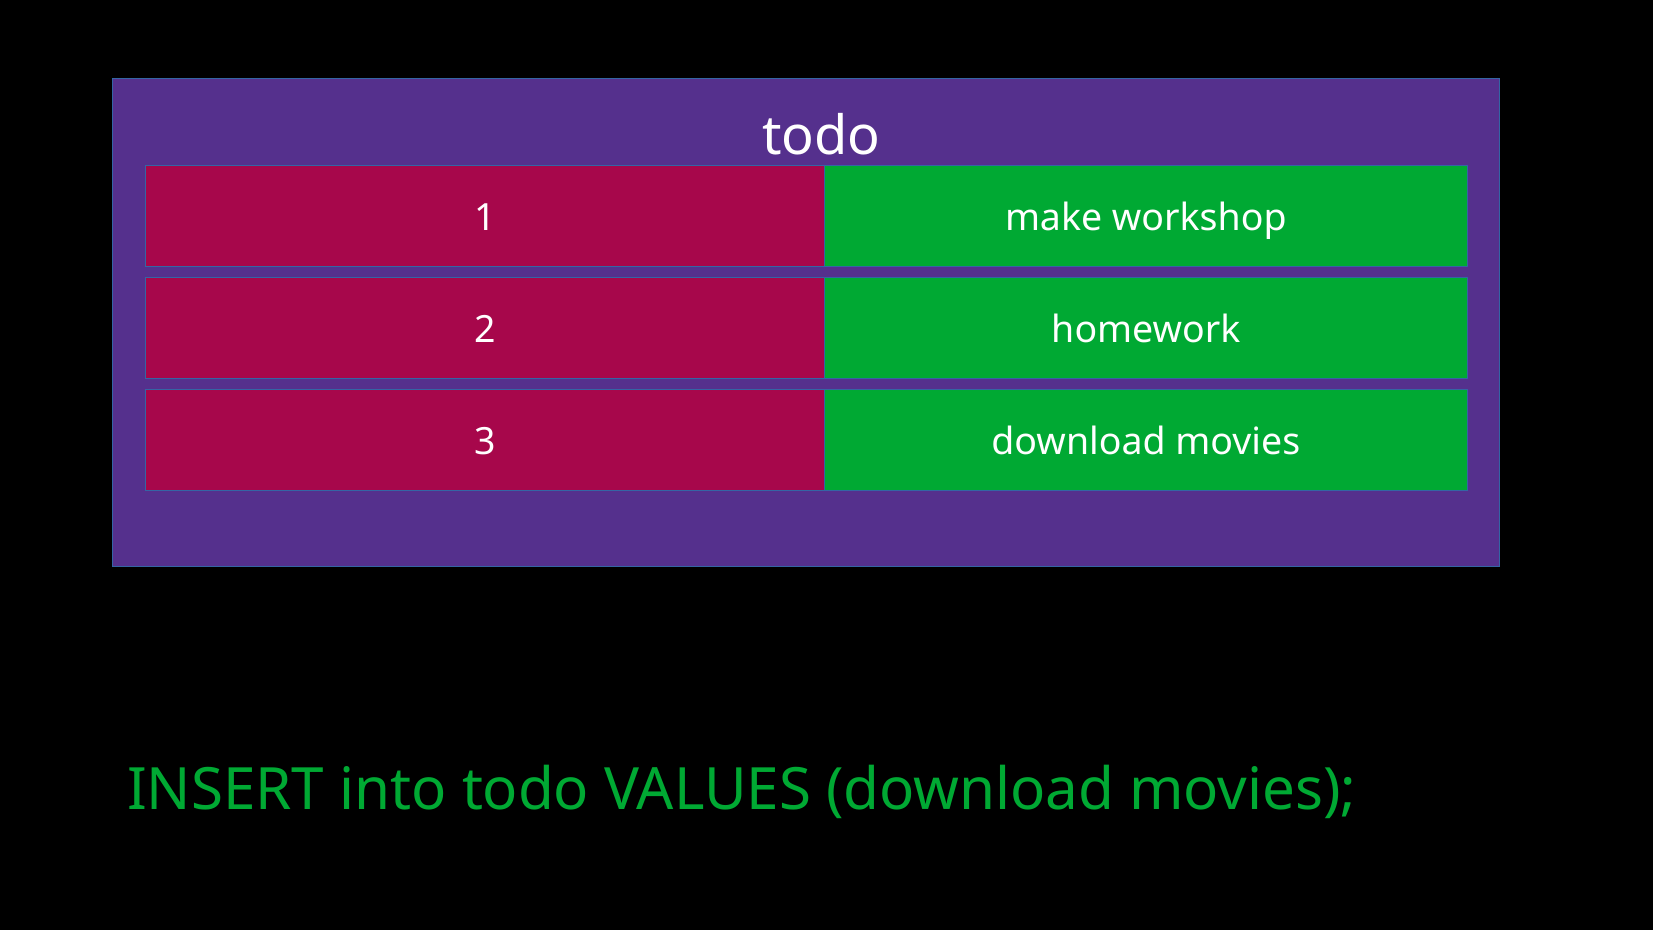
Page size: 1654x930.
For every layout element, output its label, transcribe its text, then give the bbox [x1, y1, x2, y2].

text_box todo [747, 88, 934, 165]
text_box INSERT into todo VALUES (download movies); [112, 740, 1538, 928]
text_box homework [824, 277, 1468, 379]
text_box download movies [824, 389, 1468, 491]
text_box [112, 78, 1500, 567]
text_box 1 [145, 165, 824, 267]
text_box make workshop [824, 165, 1468, 267]
text_box 3 [145, 389, 824, 491]
text_box 2 [145, 277, 824, 379]
